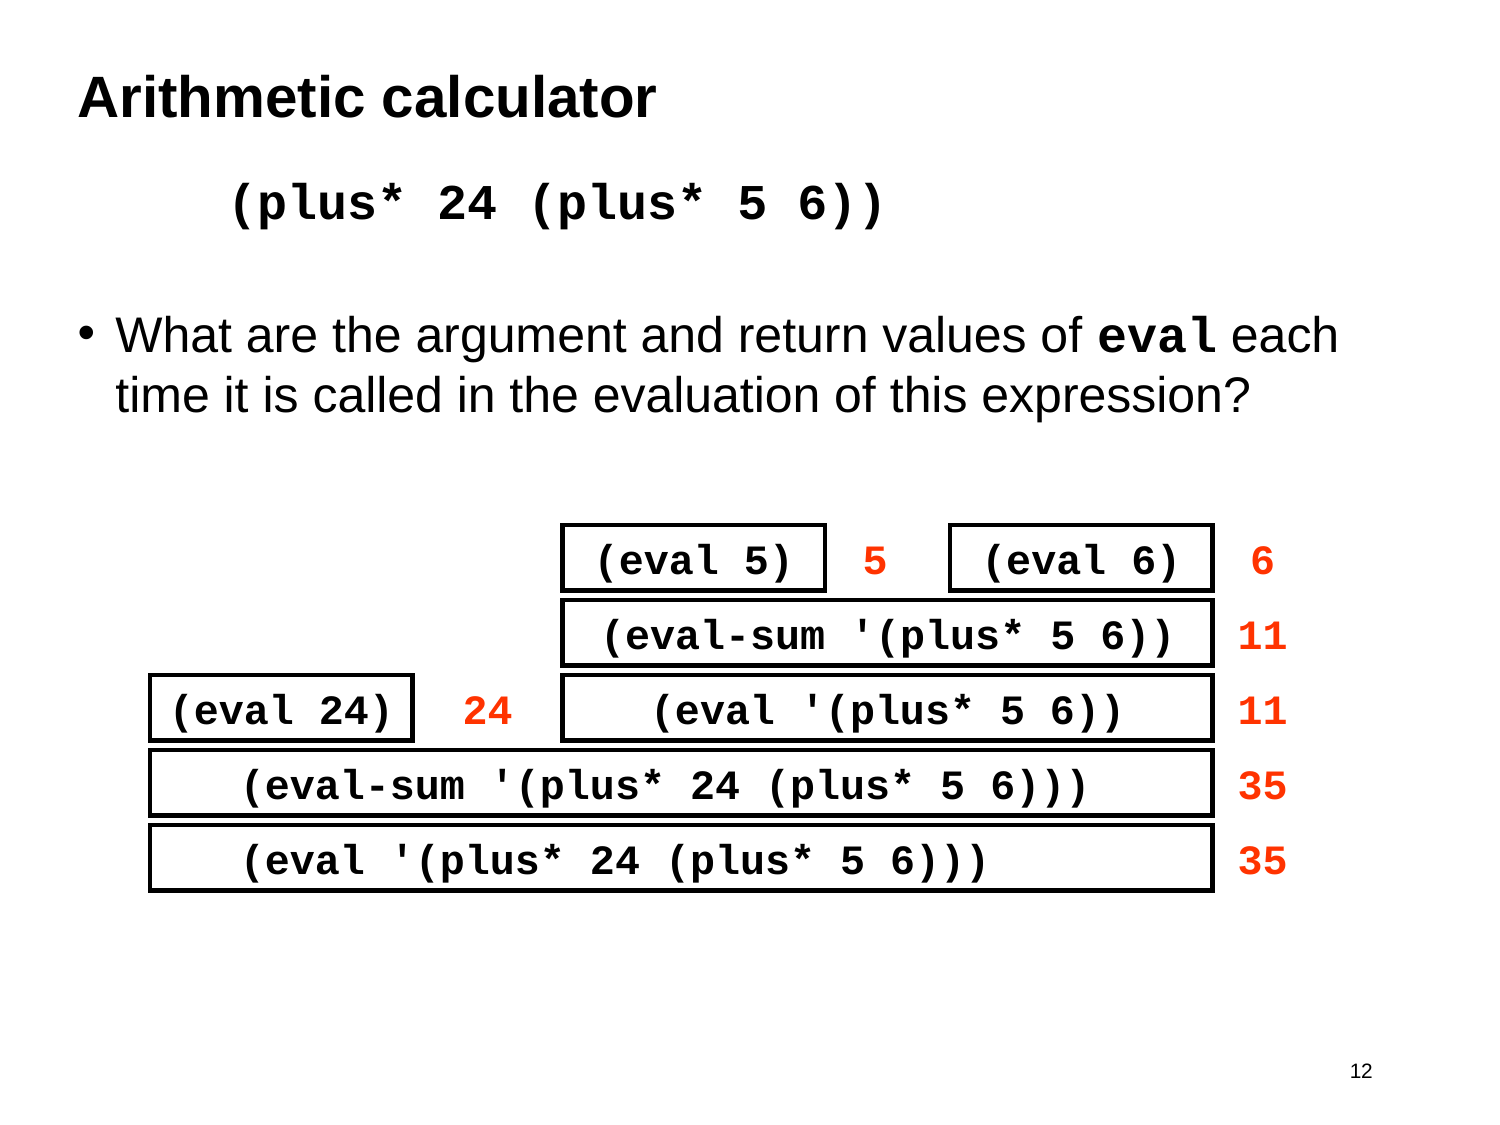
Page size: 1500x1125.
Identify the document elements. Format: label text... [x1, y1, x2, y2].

text_box (eval 5) [562, 525, 824, 591]
text_box (eval '(plus* 5 6)) [562, 675, 1212, 741]
text_box (eval-sum '(plus* 24 (plus* 5 6))) [150, 750, 1212, 816]
text_box (eval '(plus* 24 (plus* 5 6))) [150, 825, 1212, 891]
text_box (eval-sum '(plus* 5 6)) [562, 600, 1212, 666]
text_box 35 [1212, 825, 1313, 891]
text_box (eval 24) [149, 675, 413, 741]
text_box <number> [1025, 1049, 1388, 1101]
text_box (plus* 24 (plus* 5 6)) What are the argument and return values of eval each time it is called in the evaluation of this expression? [62, 162, 1450, 499]
text_box 35 [1212, 750, 1313, 816]
text_box 5 [824, 525, 925, 591]
text_box Arithmetic calculator [62, 24, 1338, 162]
text_box (eval 6) [949, 525, 1212, 591]
text_box 11 [1212, 600, 1313, 666]
text_box 24 [437, 675, 538, 741]
text_box 11 [1212, 675, 1313, 741]
text_box 6 [1212, 525, 1313, 591]
